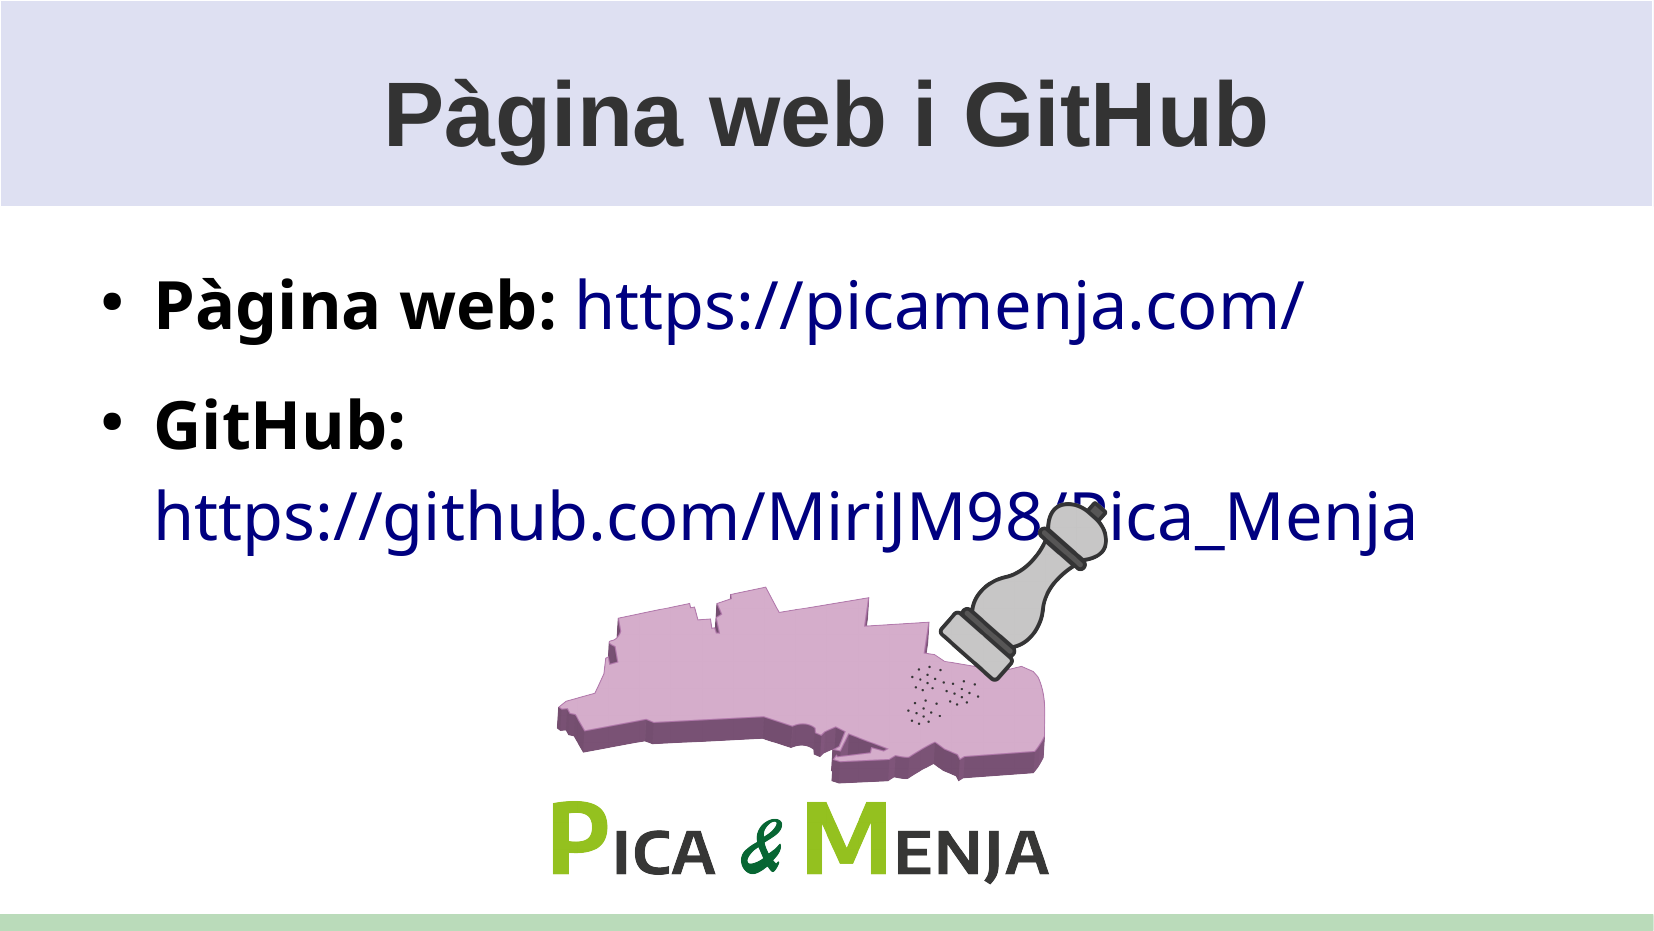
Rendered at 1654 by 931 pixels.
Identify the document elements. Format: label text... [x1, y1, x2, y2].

title Pàgina web i GitHub [82, 37, 1571, 193]
text_box [0, 0, 1654, 207]
text_box [0, 915, 1654, 931]
list Pàgina web: https://picamenja.com/ GitHub: https://github.com/MiriJM98/Pica_Menja [82, 257, 1571, 798]
picture [546, 501, 1108, 903]
